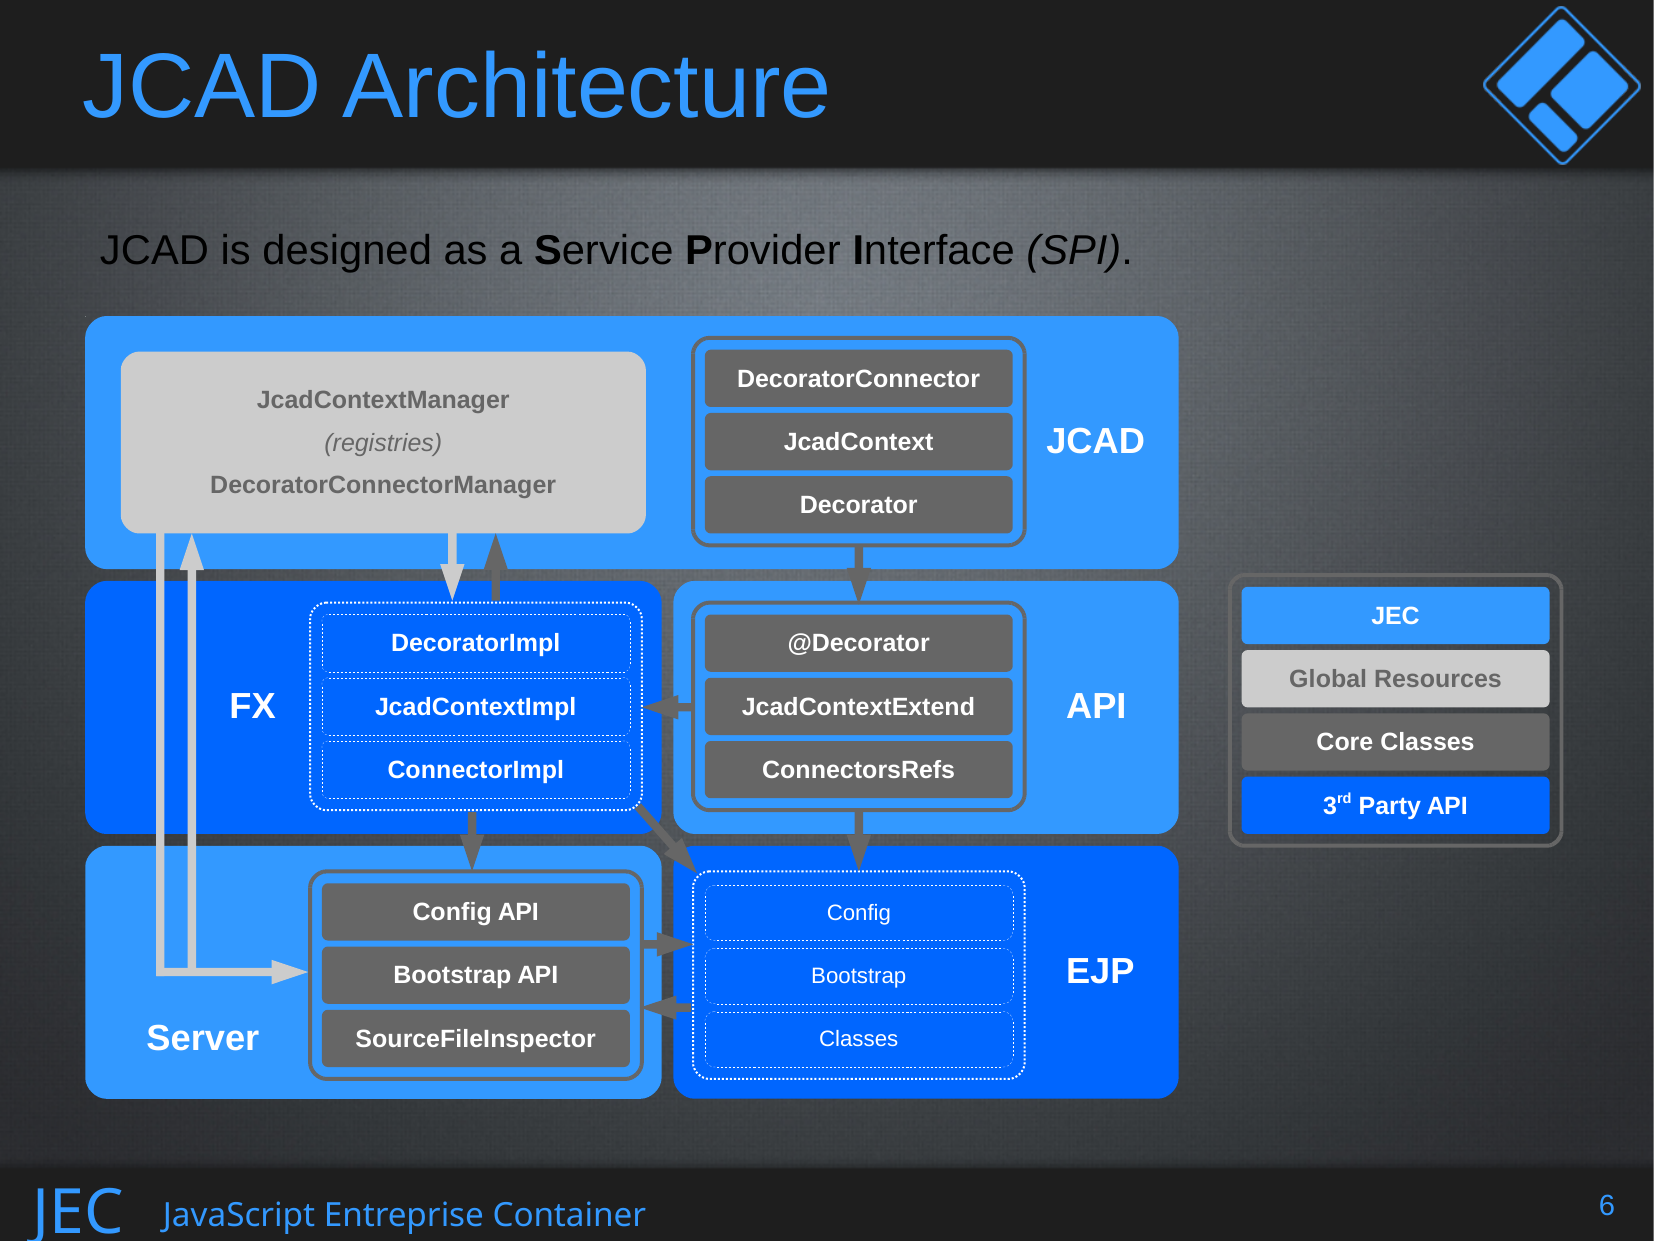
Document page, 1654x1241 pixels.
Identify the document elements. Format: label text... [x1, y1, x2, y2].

text_box 6 [744, 1181, 1630, 1229]
picture [0, 0, 1654, 1241]
title JCAD Architecture [82, 23, 1441, 147]
text_box JCAD is designed as a Service Provider Interface (SPI). [85, 219, 1571, 292]
text_box JEC [17, 1159, 149, 1241]
text_box JavaScript Entreprise Container [148, 1183, 651, 1241]
